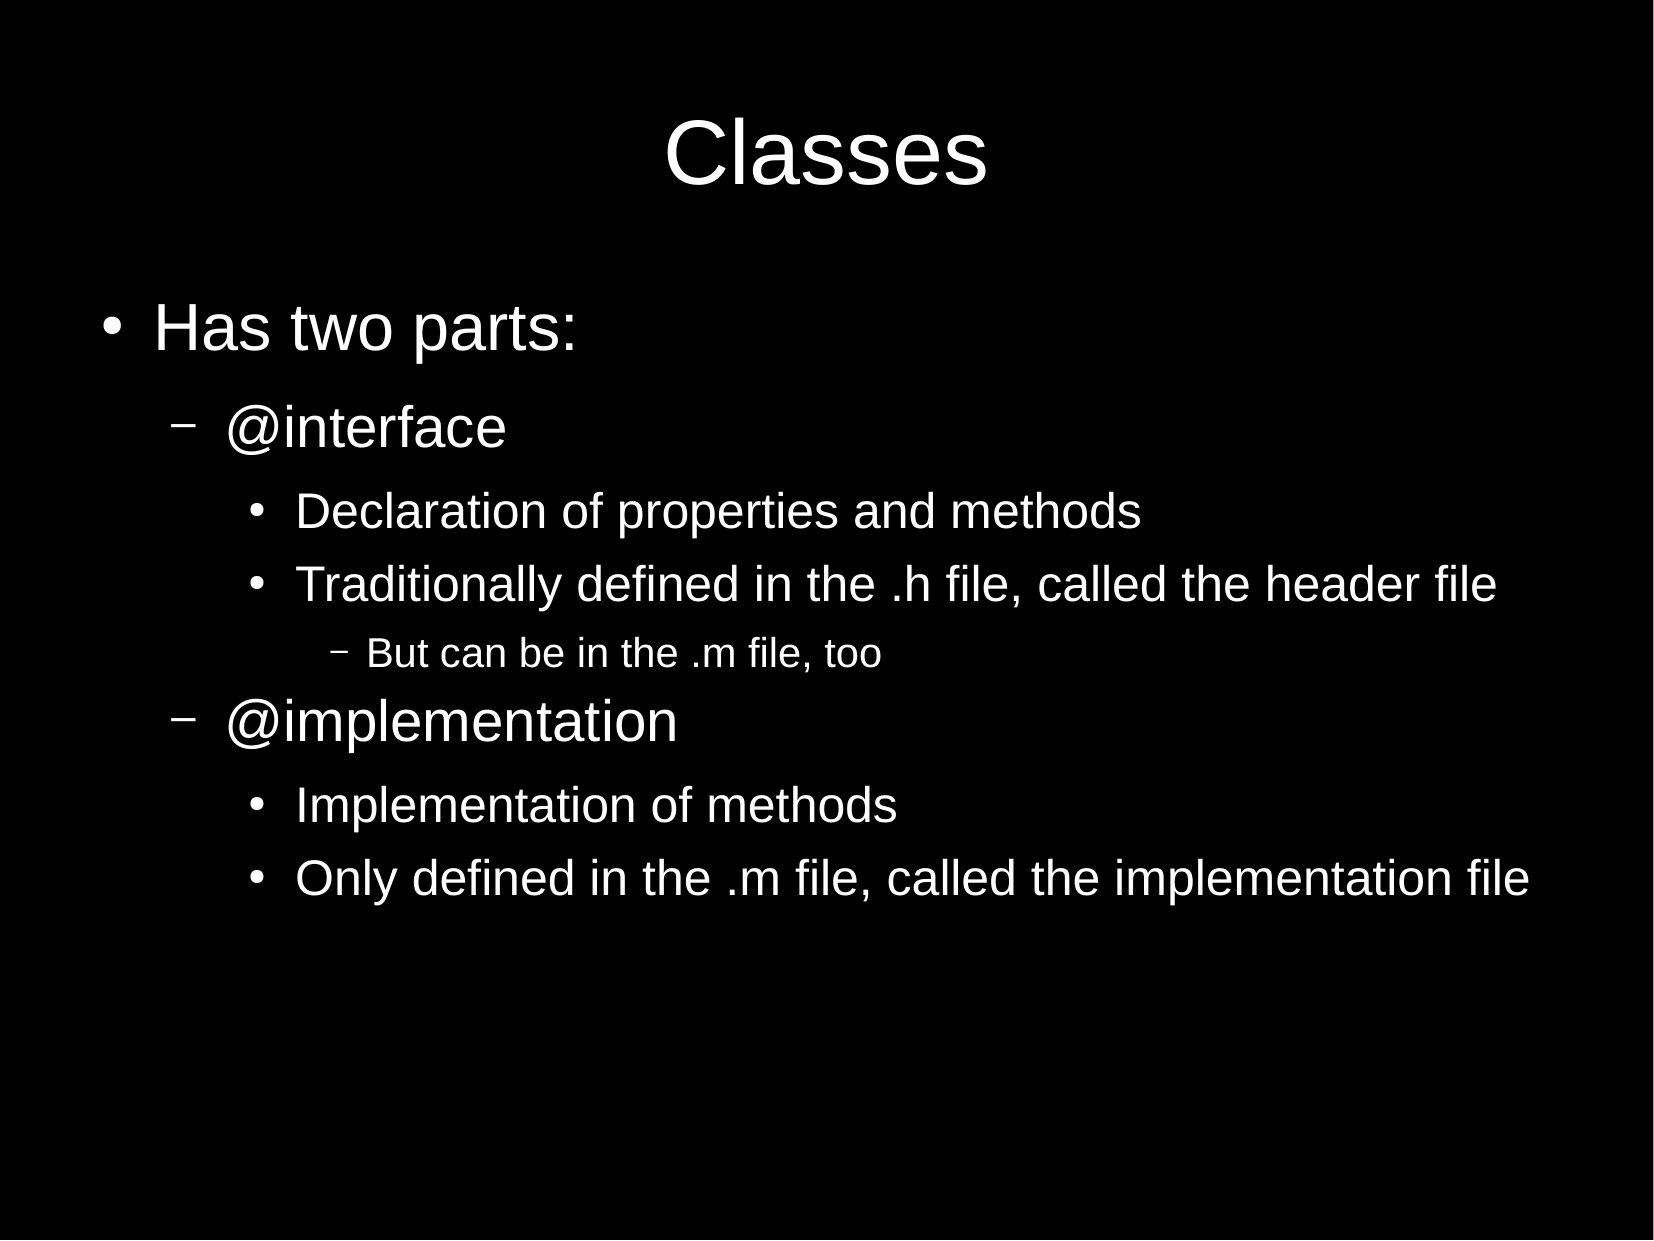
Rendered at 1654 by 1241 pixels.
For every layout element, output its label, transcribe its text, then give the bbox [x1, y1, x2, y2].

list Has two parts: @interface Declaration of properties and methods Traditionally defined in the .h file, called the header file But can be in the .m file, too @implementation Implementation of methods Only defined in the .m file, called the implementation file [82, 290, 1571, 1010]
title Classes [82, 49, 1571, 257]
